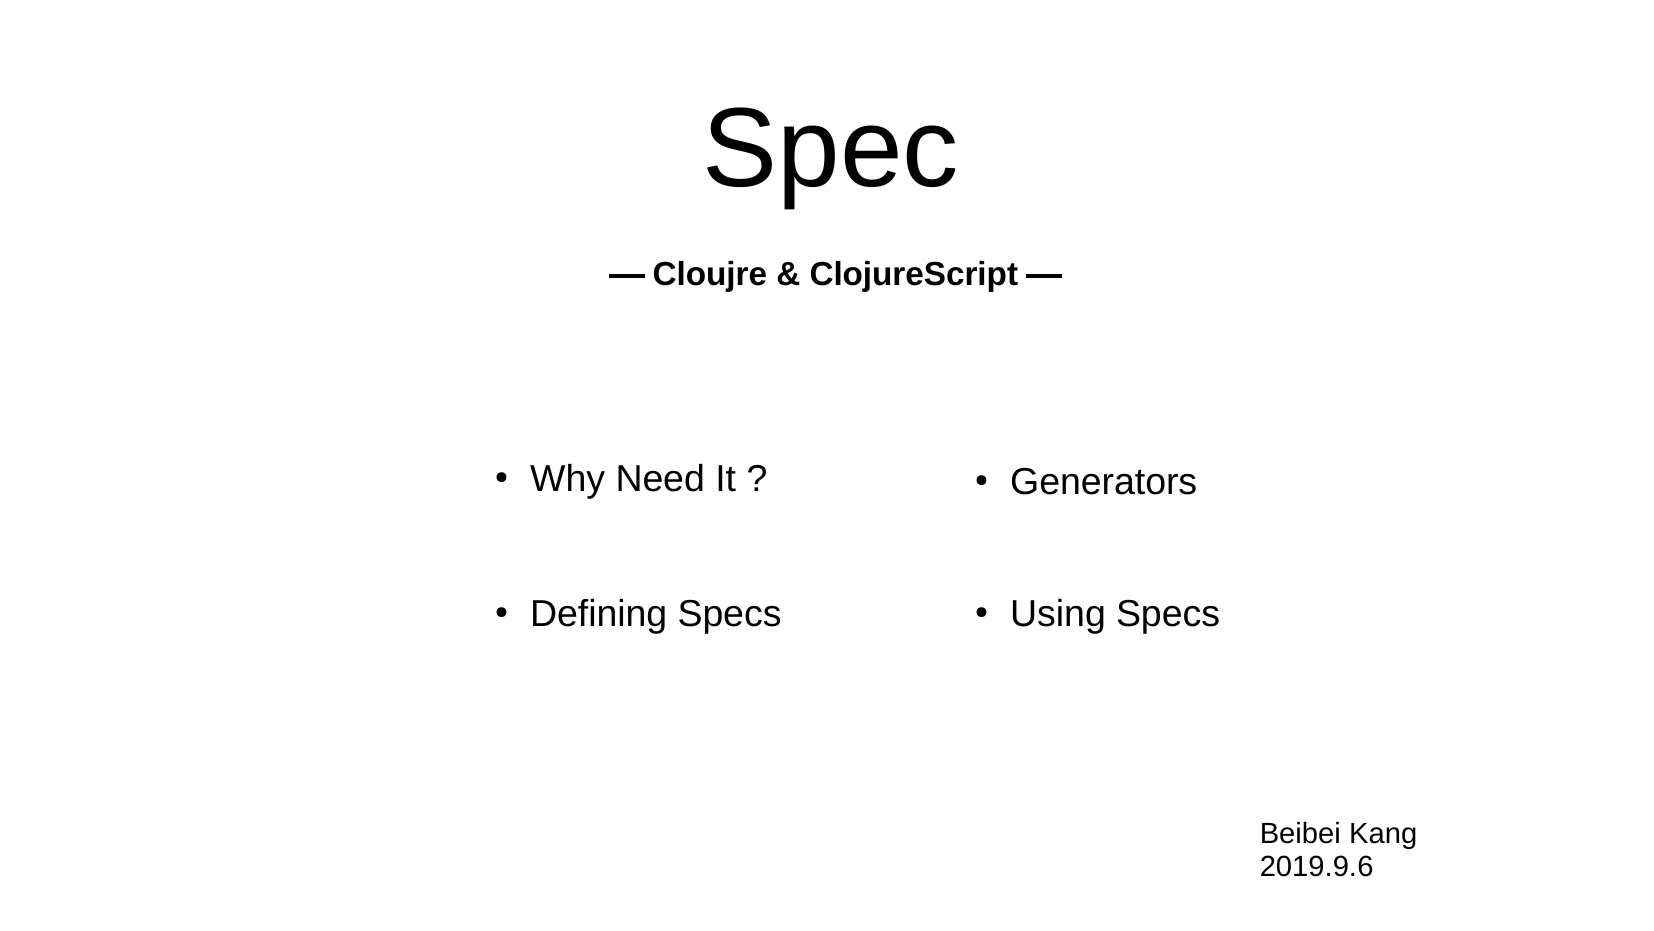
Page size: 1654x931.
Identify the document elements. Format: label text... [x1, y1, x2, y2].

text_box Why Need It ? [480, 450, 991, 507]
text_box Generators [960, 453, 1471, 511]
title Spec [86, 69, 1576, 226]
subtitle Cloujre & ClojureScript [86, 247, 1576, 301]
text_box Defining Specs [480, 585, 960, 642]
text_box Beibei Kang 2019.9.6 [1245, 810, 1606, 891]
text_box Using Specs [960, 585, 1471, 642]
